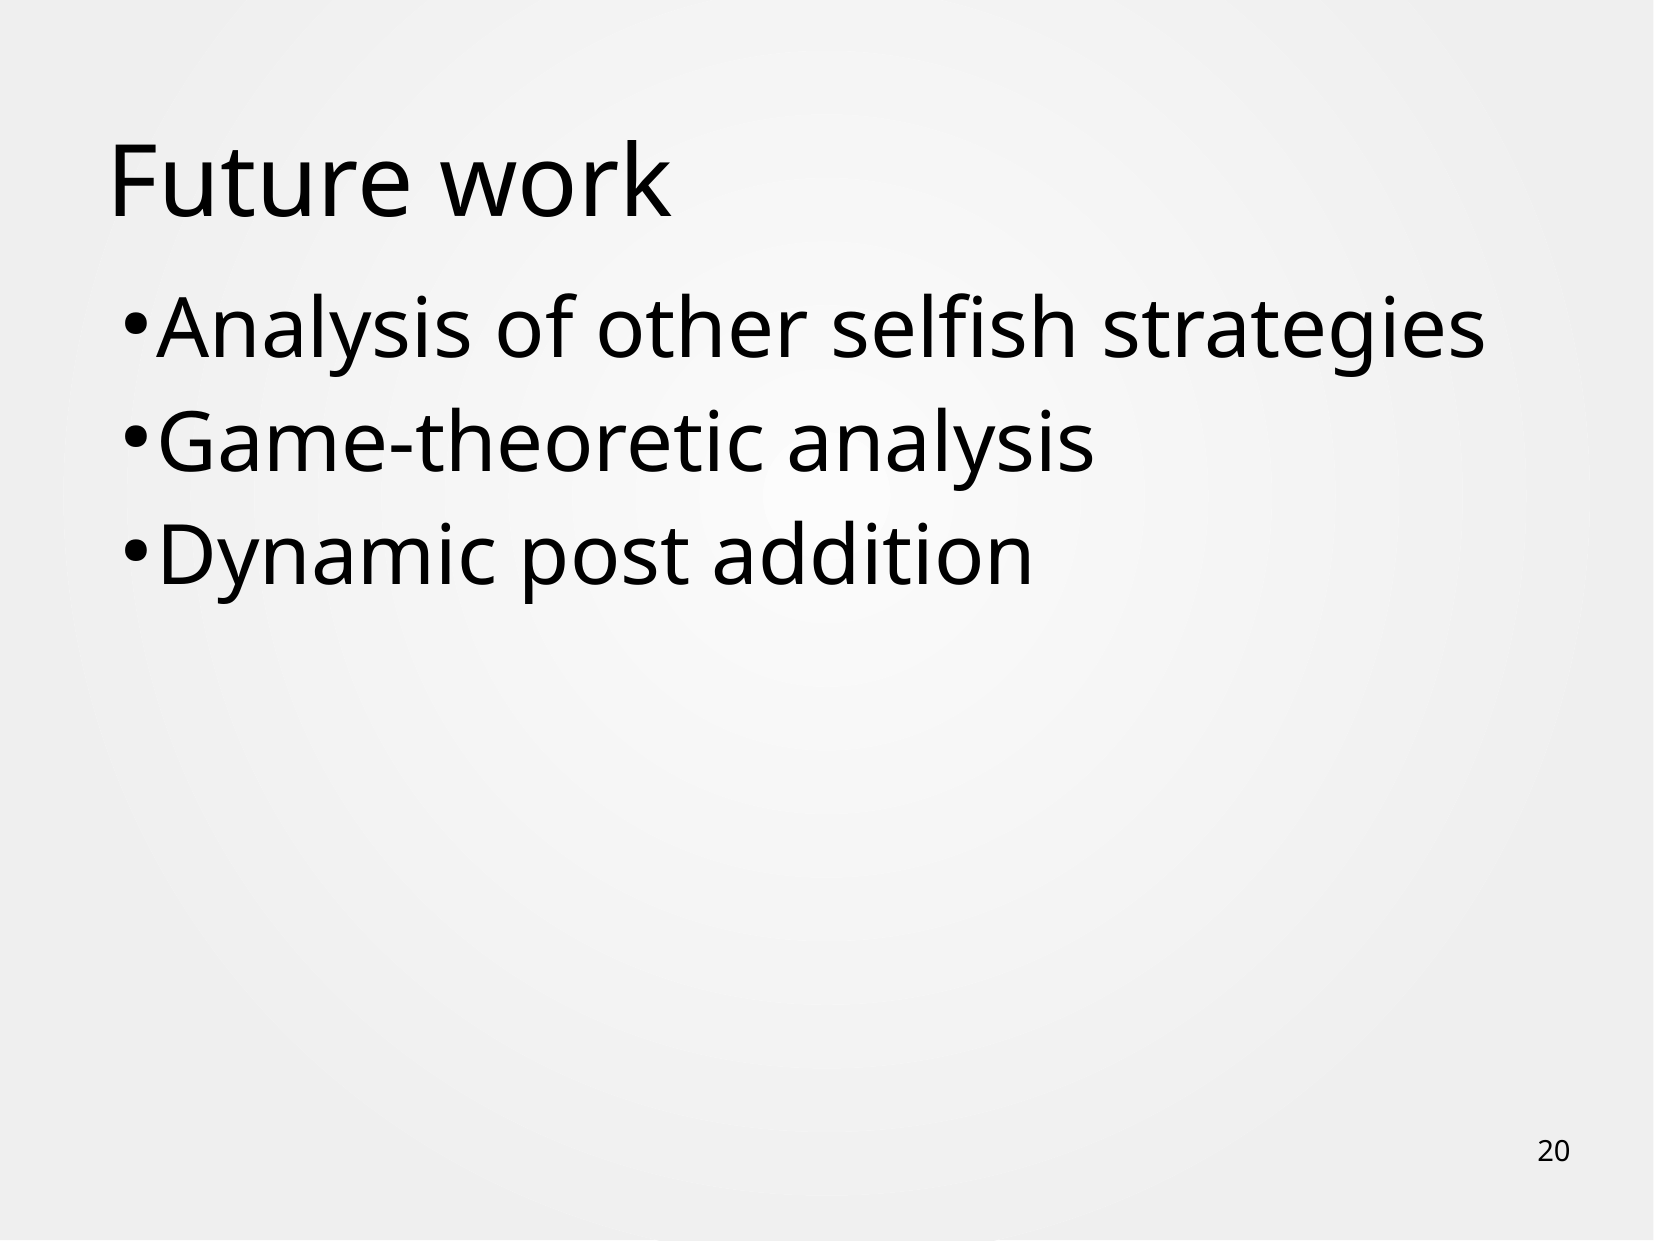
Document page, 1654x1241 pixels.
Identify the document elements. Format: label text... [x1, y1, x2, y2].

title Future work [106, 124, 1586, 246]
text_box Analysis of other selfish strategies Game-theoretic analysis Dynamic post addition [106, 261, 1591, 1150]
